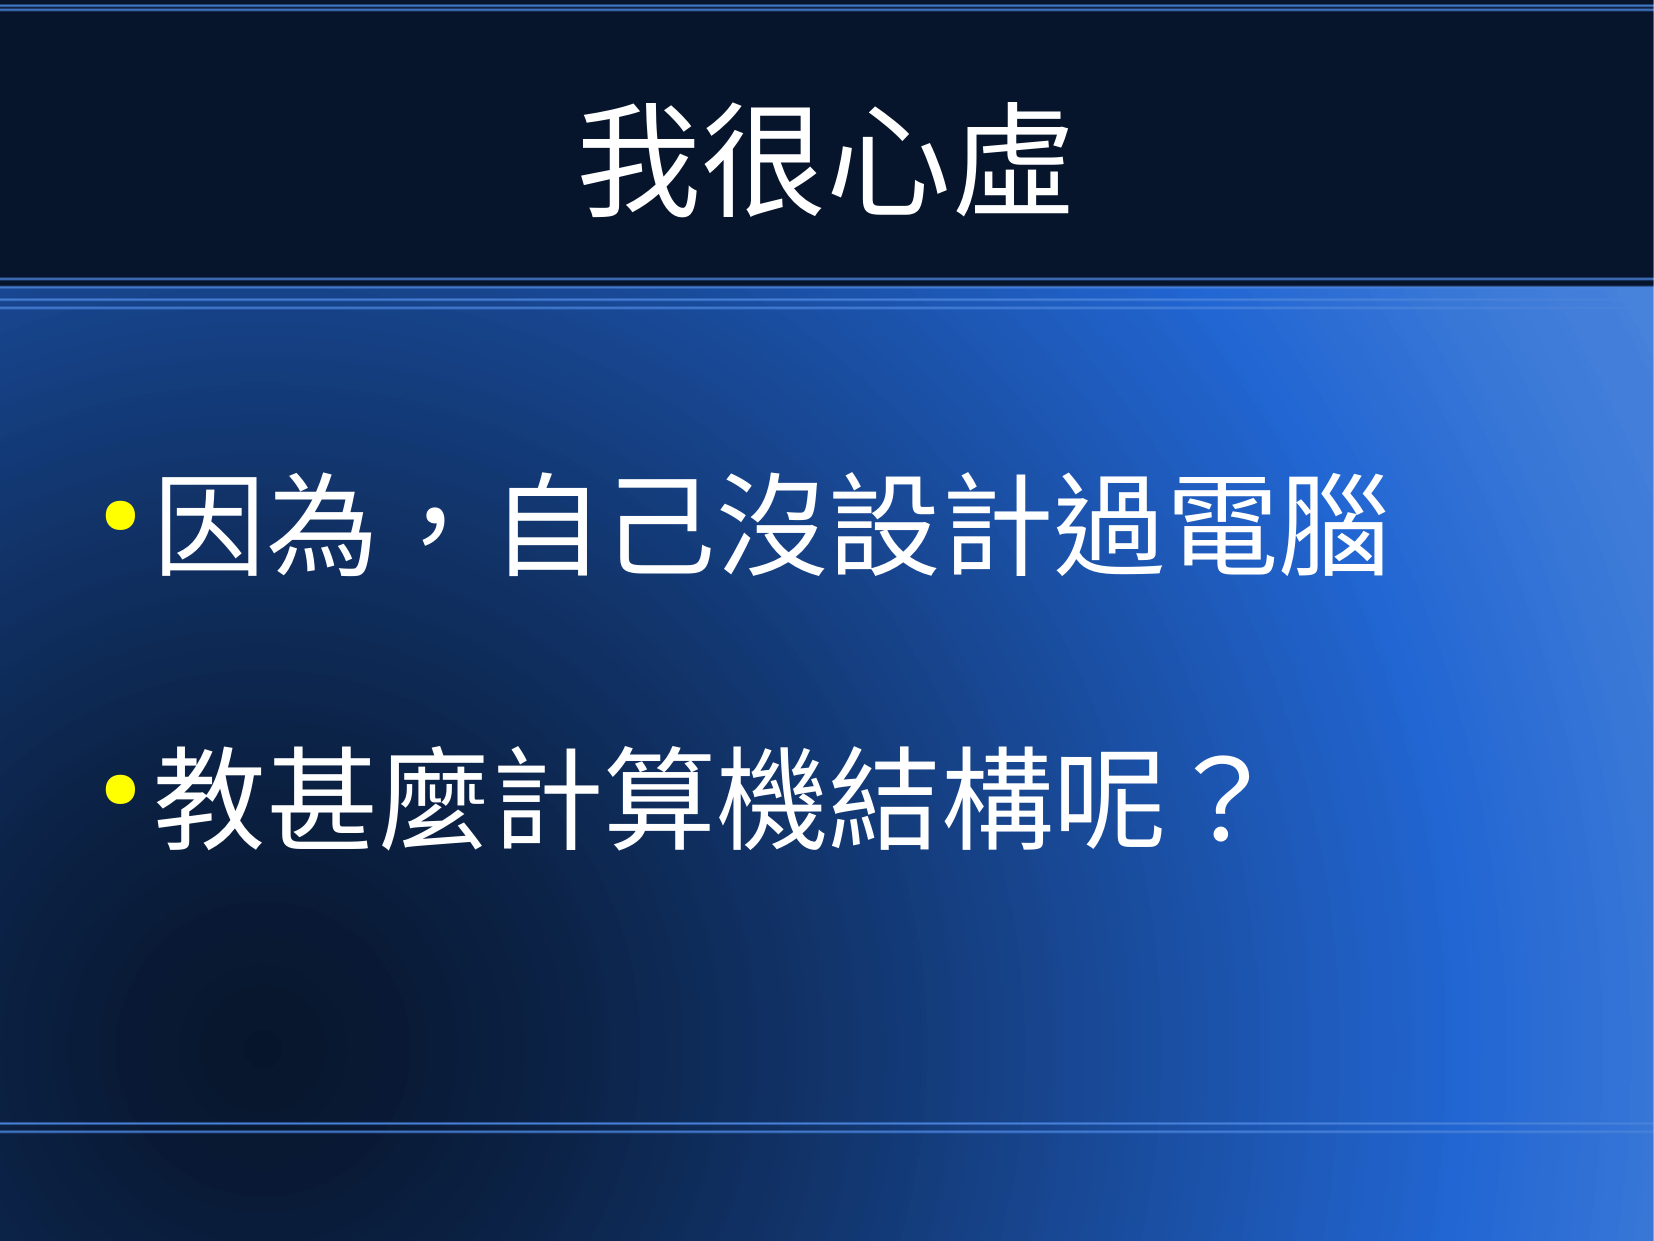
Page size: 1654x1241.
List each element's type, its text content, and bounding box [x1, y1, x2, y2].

title 我很心虛 [82, 49, 1571, 257]
picture [0, 0, 1654, 1241]
list 因為，自己沒設計過電腦 教甚麼計算機結構呢？ [82, 355, 1571, 1241]
